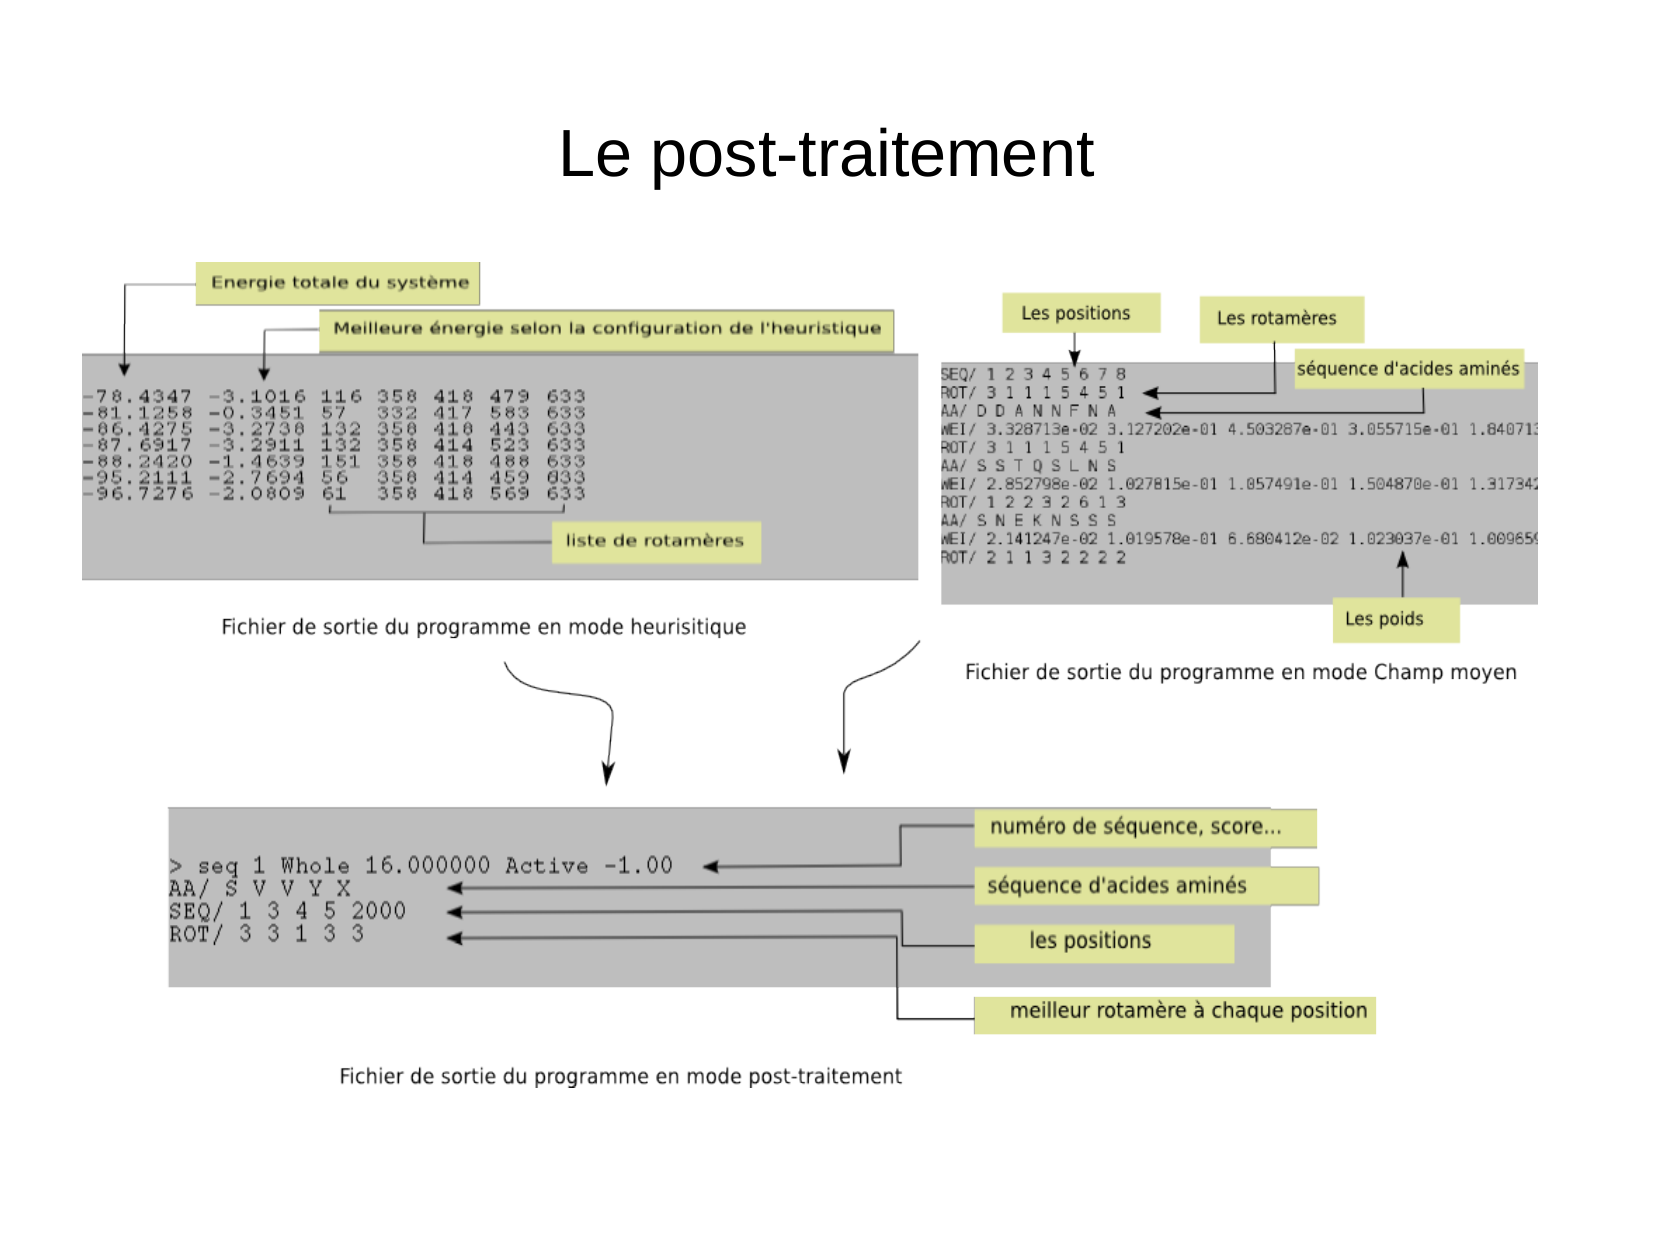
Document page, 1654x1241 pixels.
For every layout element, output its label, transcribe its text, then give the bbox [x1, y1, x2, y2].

picture [82, 262, 1538, 1088]
title Le post-traitement [82, 49, 1571, 257]
